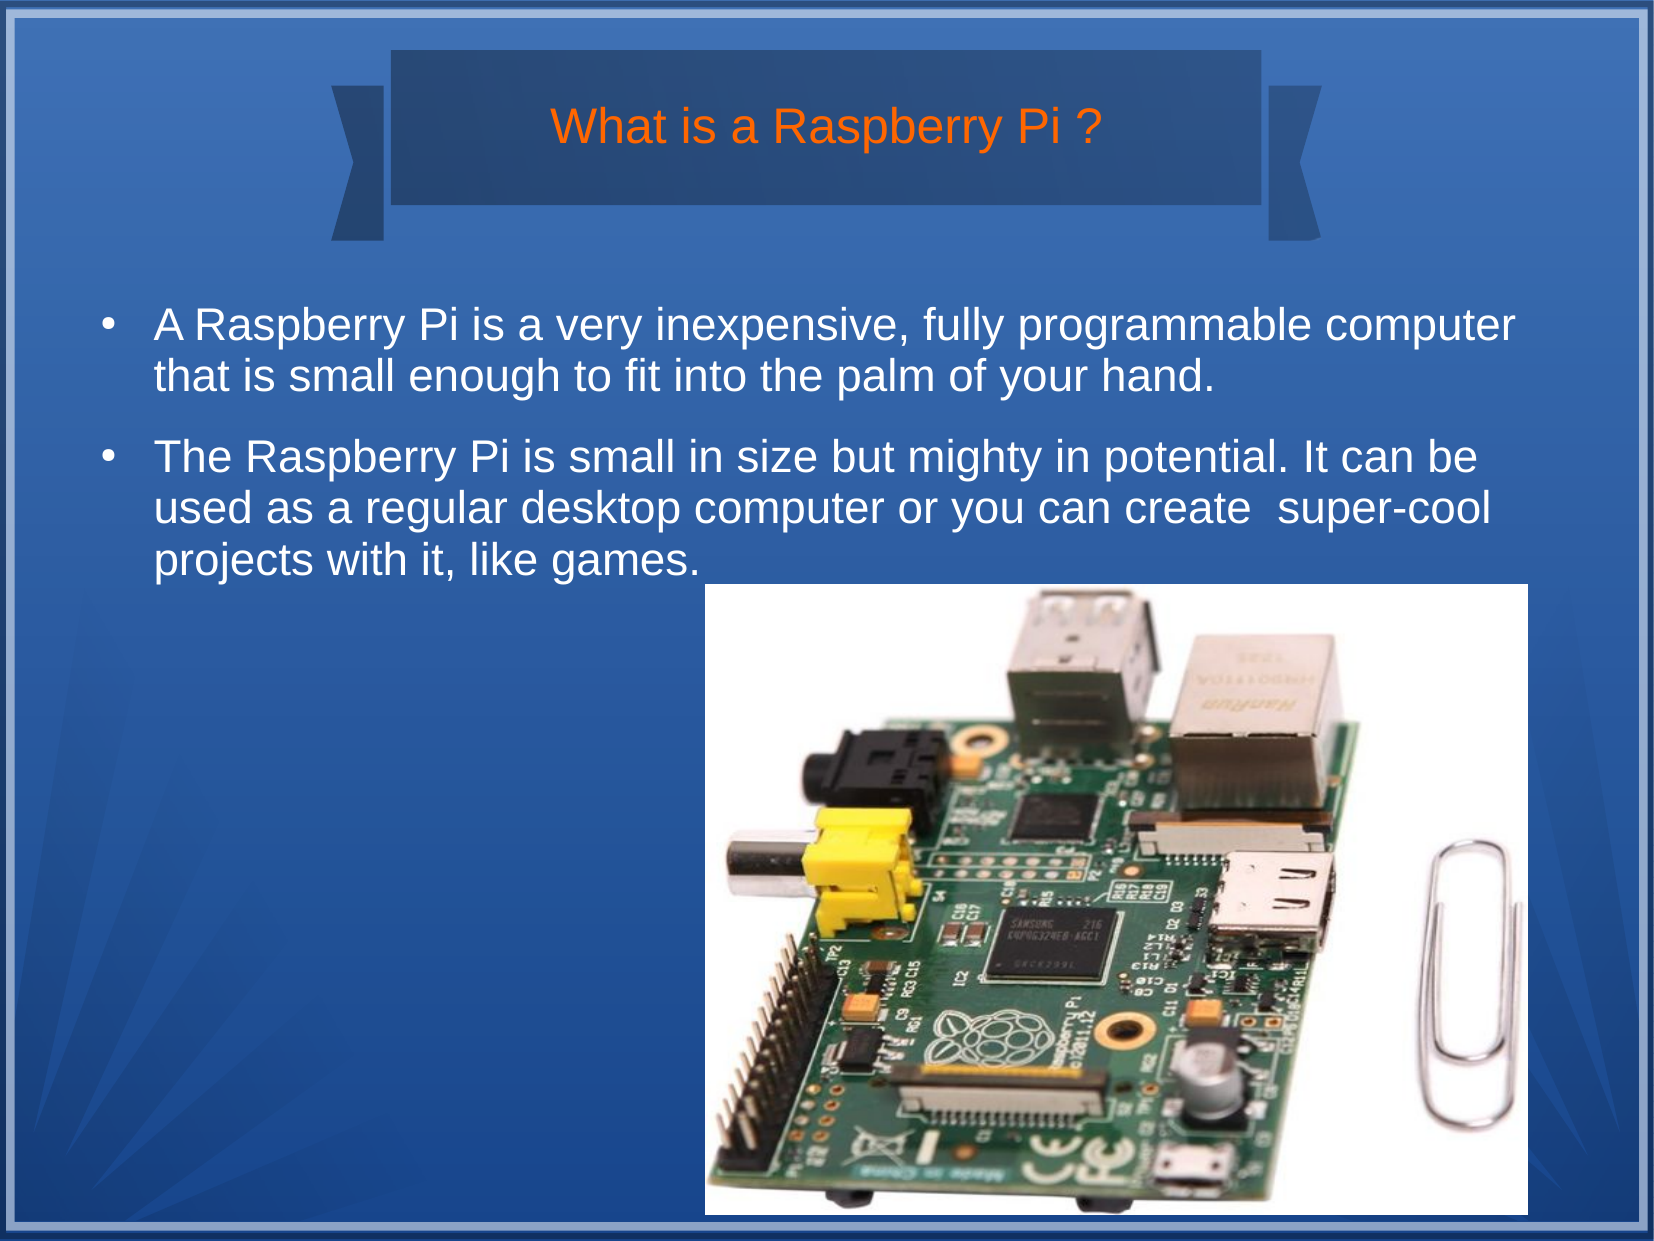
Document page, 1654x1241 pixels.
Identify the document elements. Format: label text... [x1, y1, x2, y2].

picture [705, 584, 1528, 1216]
list A Raspberry Pi is a very inexpensive, fully programmable computer that is small enough to fit into the palm of your hand. The Raspberry Pi is small in size but mighty in potential. It can be used as a regular desktop computer or you can create super-cool projects with it, like games. [82, 299, 1571, 1241]
title What is a Raspberry Pi ? [389, 47, 1264, 205]
